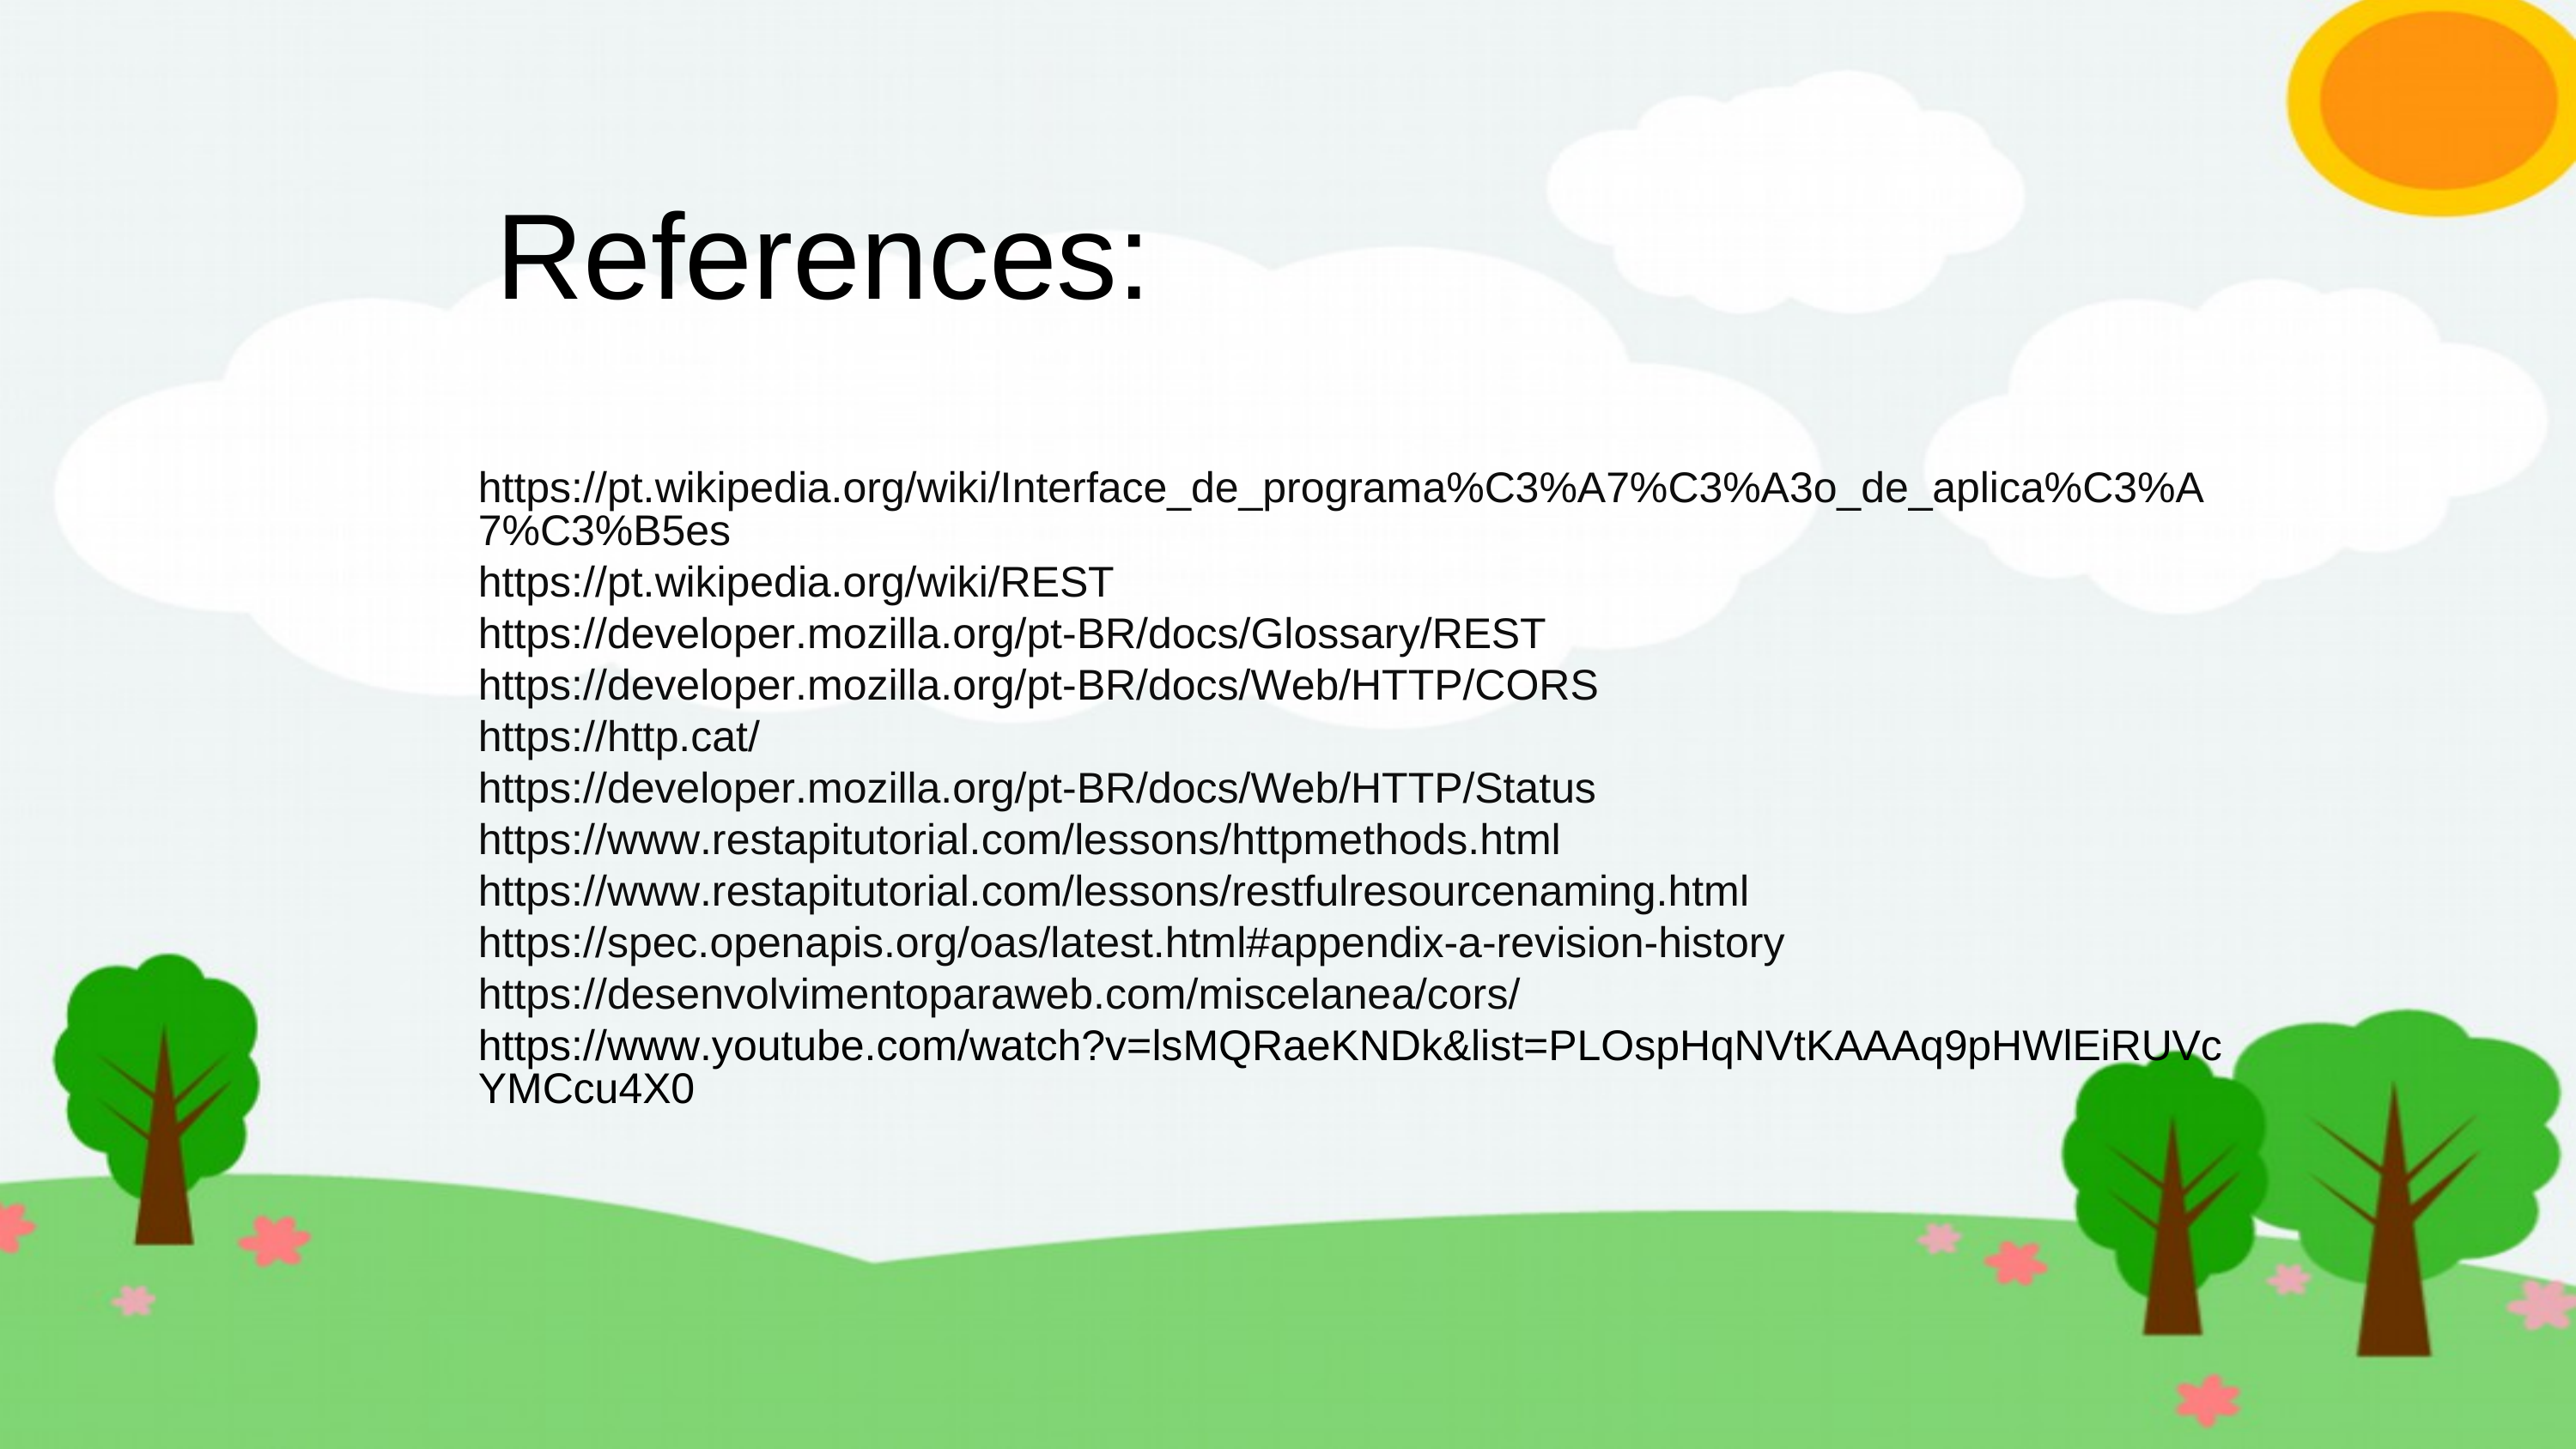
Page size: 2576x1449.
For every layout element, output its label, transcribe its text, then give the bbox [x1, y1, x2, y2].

text_box https://pt.wikipedia.org/wiki/Interface_de_programa%C3%A7%C3%A3o_de_aplica%C3%A7%C3%B5es https://pt.wikipedia.org/wiki/REST https://developer.mozilla.org/pt-BR/docs/Glossary/REST https://developer.mozilla.org/pt-BR/docs/Web/HTTP/CORS https://http.cat/ https://developer.mozilla.org/pt-BR/docs/Web/HTTP/Status https://www.restapitutorial.com/lessons/httpmethods.html https://www.restapitutorial.com/lessons/restfulresourcenaming.html https://spec.openapis.org/oas/latest.html#appendix-a-revision-history https://desenvolvimentoparaweb.com/miscelanea/cors/ https://www.youtube.com/watch?v=lsMQRaeKNDk&list=PLOspHqNVtKAAAq9pHWlEiRUVcYMCcu4X0 [465, 453, 2239, 1143]
picture [0, 0, 2576, 1449]
text_box References: [495, 148, 1584, 325]
